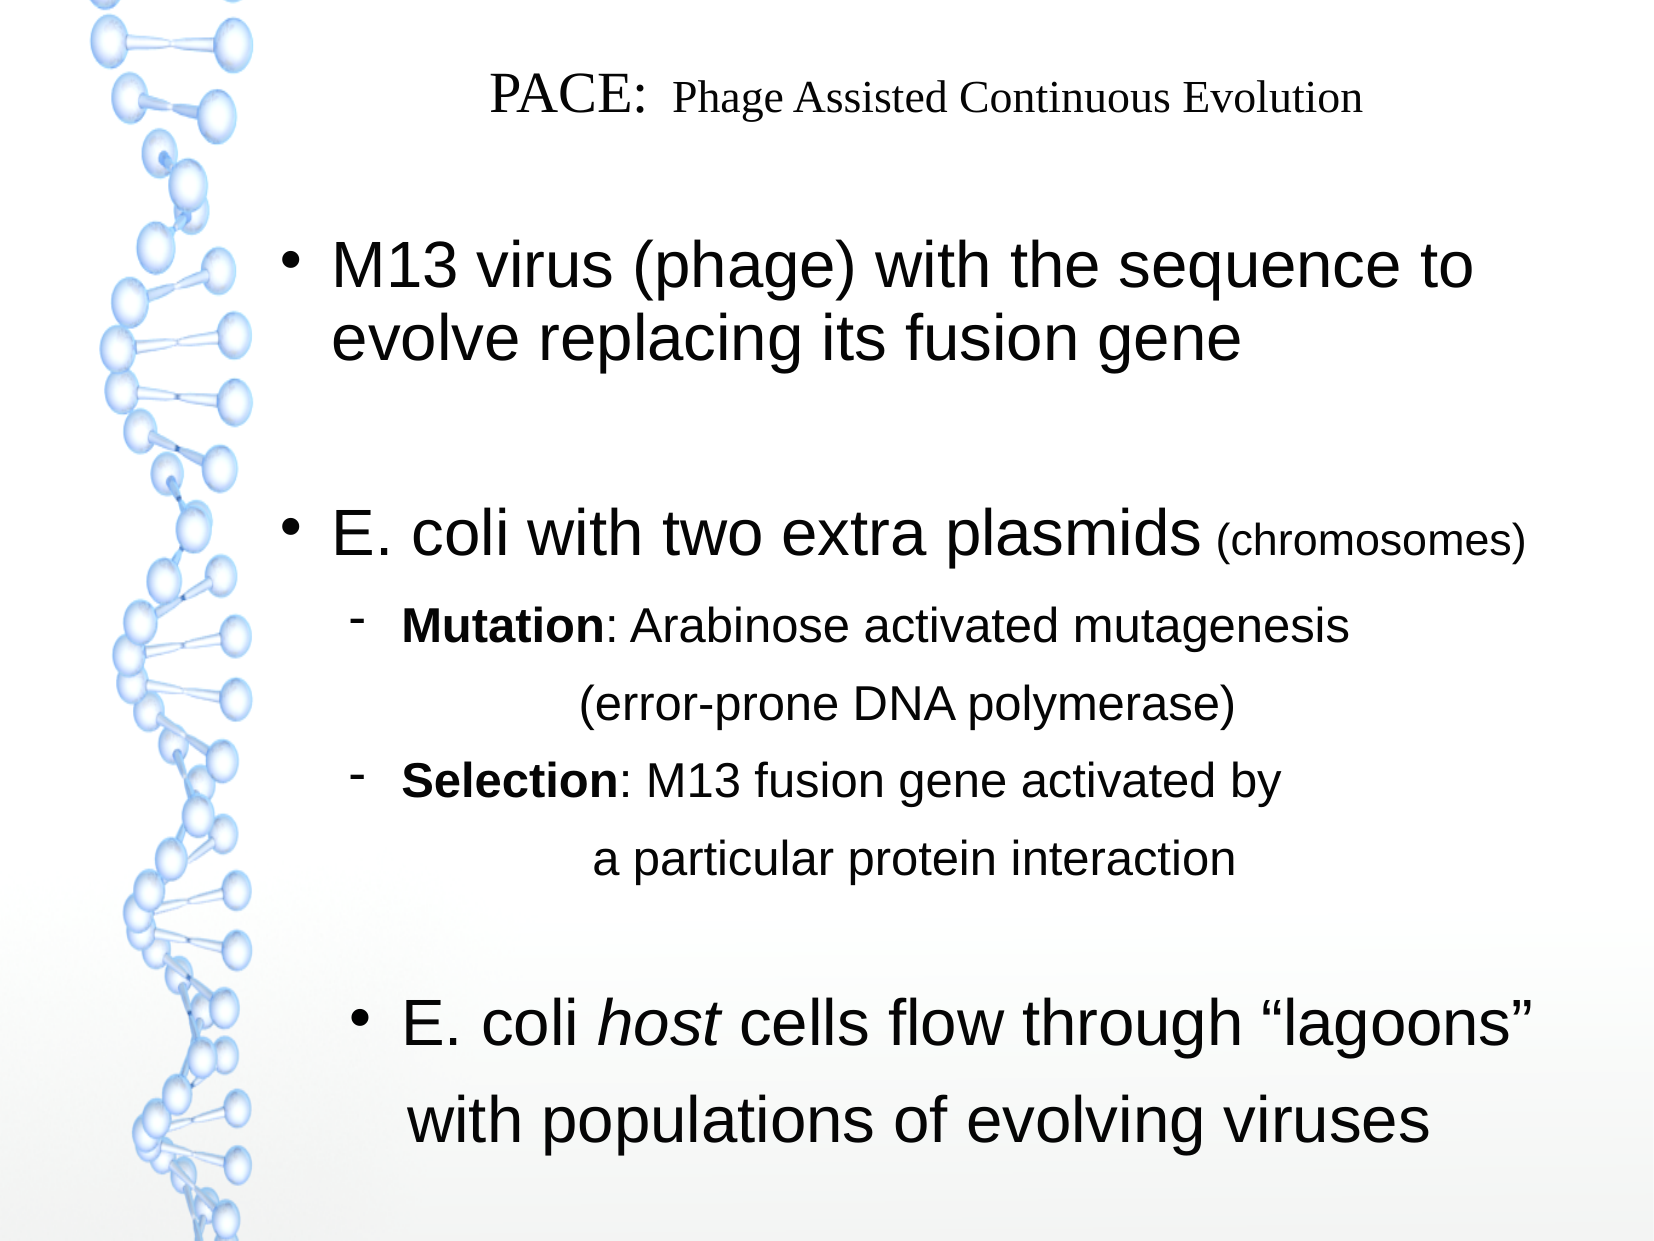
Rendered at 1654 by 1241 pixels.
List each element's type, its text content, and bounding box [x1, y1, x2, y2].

title PACE: Phage Assisted Continuous Evolution [262, 10, 1592, 151]
list M13 virus (phage) with the sequence to evolve replacing its fusion gene E. coli with two extra plasmids (chromosomes) Mutation: Arabinose activated mutagenesis (error-prone DNA polymerase) Selection: M13 fusion gene activated by a particular protein interaction E. coli host cells flow through “lagoons” with populations of evolving viruses [262, 224, 1613, 1163]
picture [0, 0, 1654, 1241]
